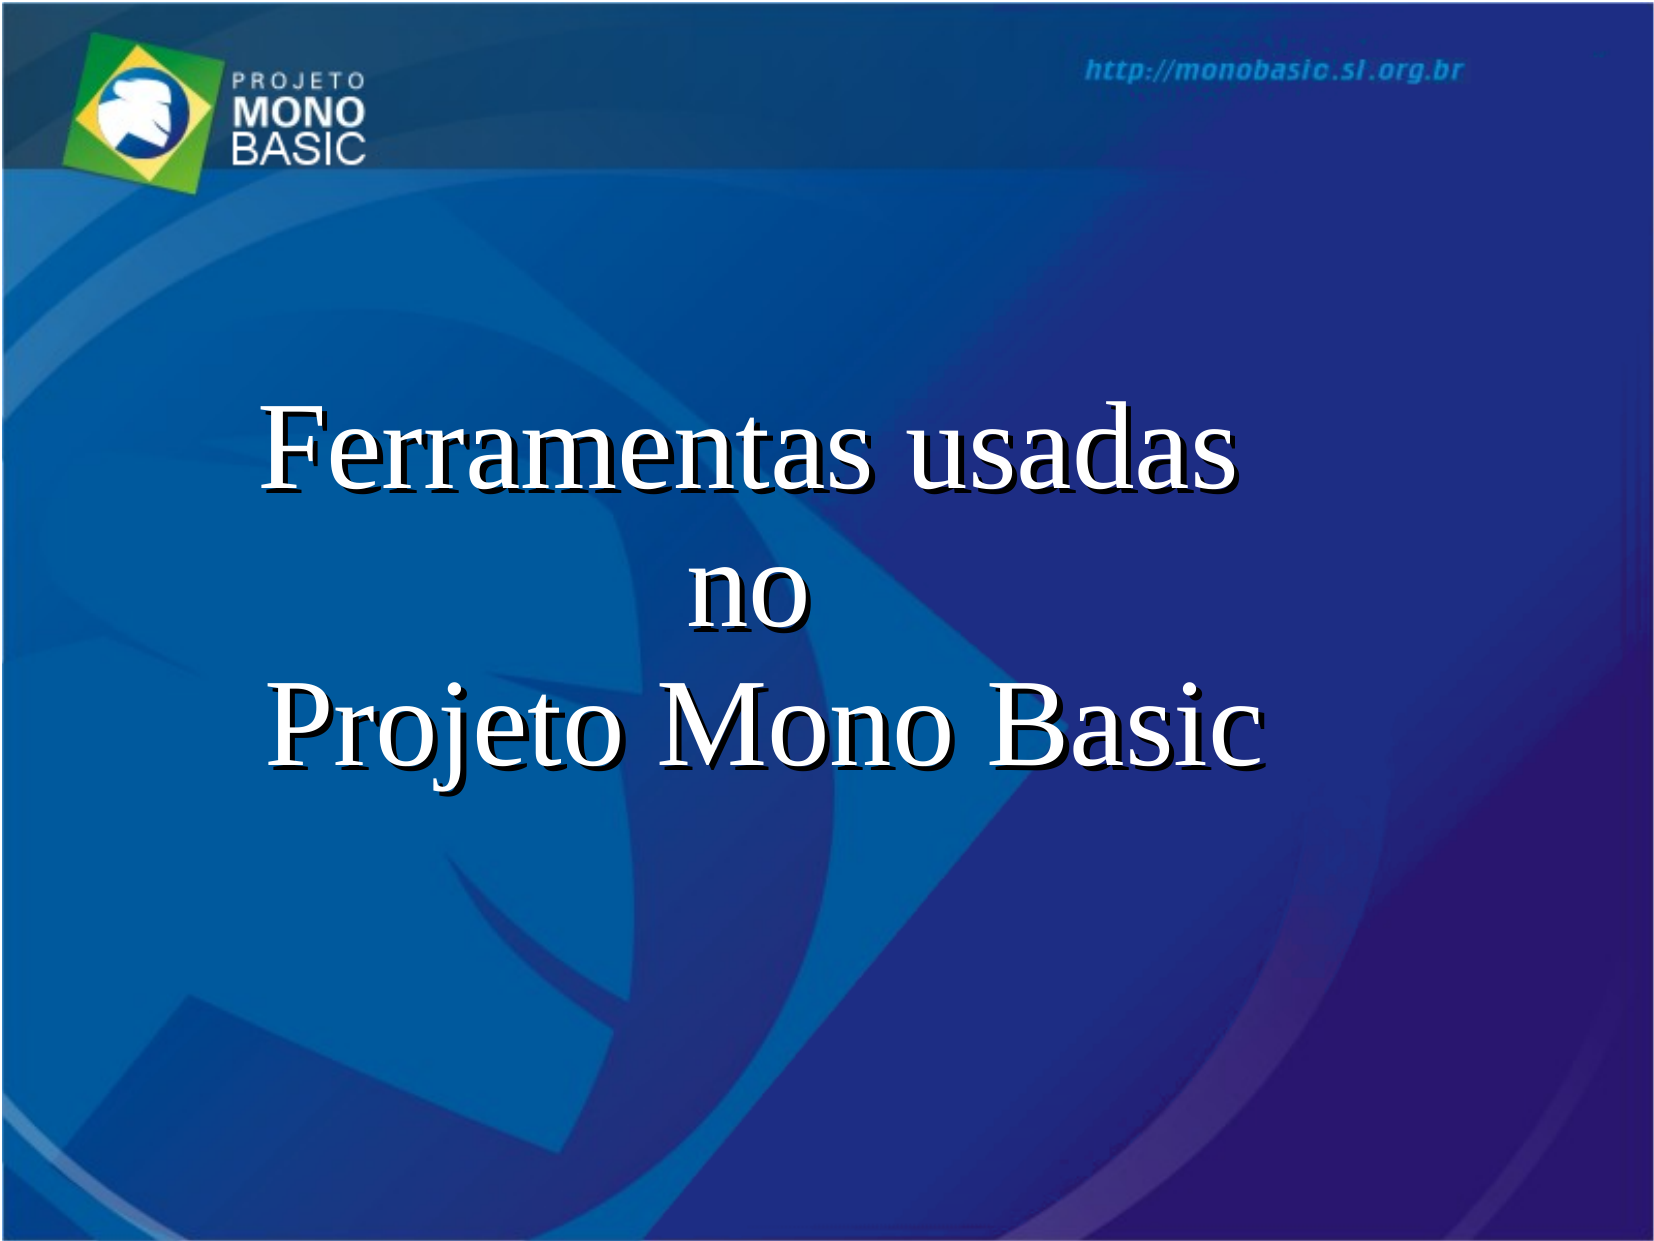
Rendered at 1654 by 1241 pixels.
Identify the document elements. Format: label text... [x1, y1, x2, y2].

picture [2, 2, 1654, 1241]
text_box Ferramentas usadas no Projeto Mono Basic [232, 376, 1265, 830]
